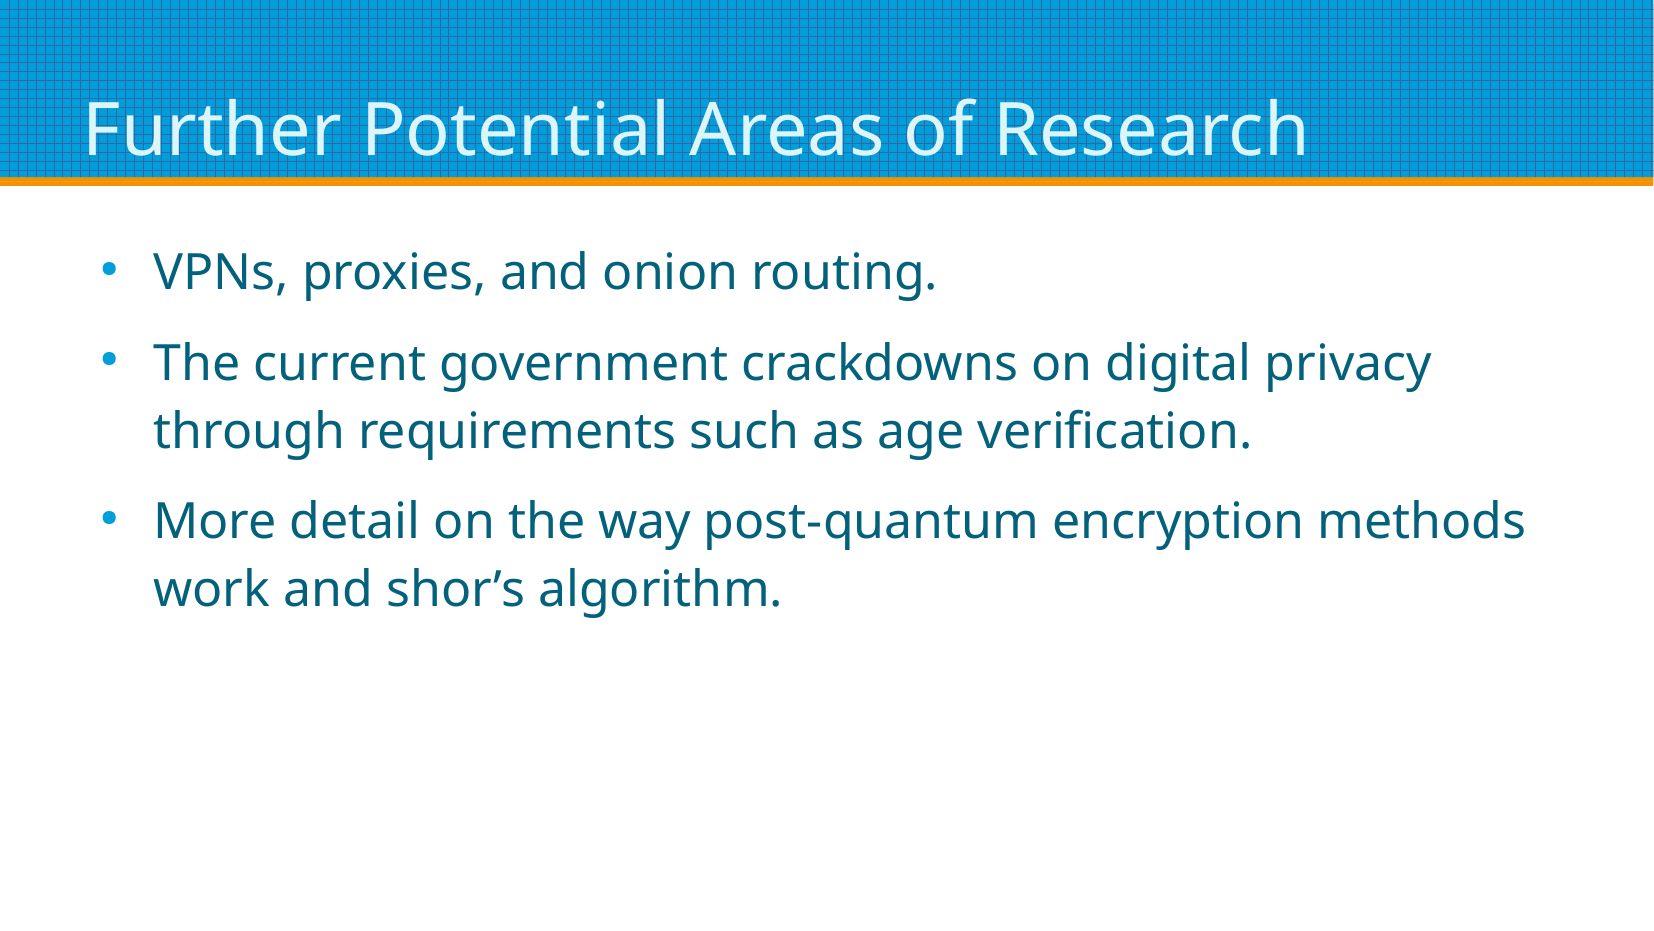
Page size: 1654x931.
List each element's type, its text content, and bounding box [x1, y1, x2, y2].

title Further Potential Areas of Research [82, 14, 1571, 178]
list VPNs, proxies, and onion routing. The current government crackdowns on digital privacy through requirements such as age verification. More detail on the way post-quantum encryption methods work and shor’s algorithm. [82, 236, 1571, 813]
